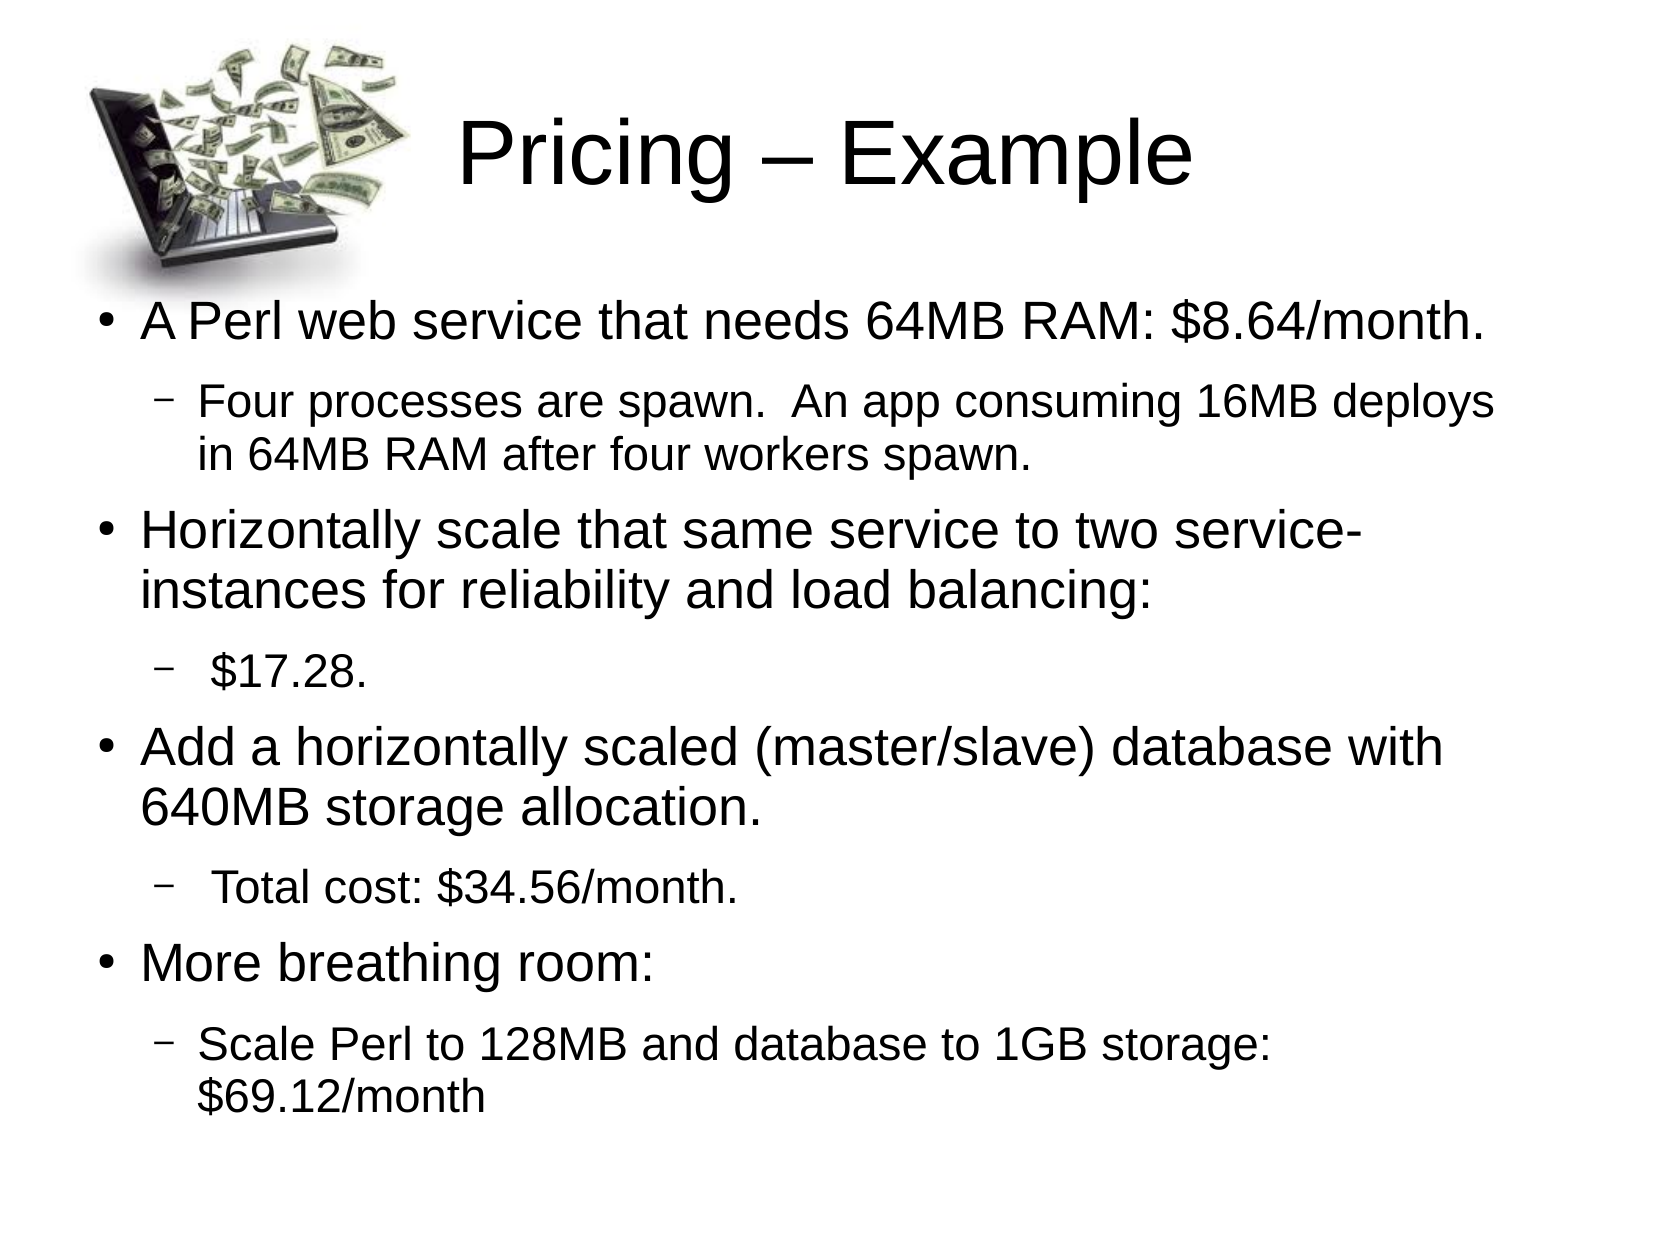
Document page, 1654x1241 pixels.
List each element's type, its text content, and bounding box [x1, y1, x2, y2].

picture [60, 1, 436, 331]
title Pricing – Example [82, 49, 1571, 257]
list A Perl web service that needs 64MB RAM: $8.64/month. Four processes are spawn. An app consuming 16MB deploys in 64MB RAM after four workers spawn. Horizontally scale that same service to two service-instances for reliability and load balancing: $17.28. Add a horizontally scaled (master/slave) database with 640MB storage allocation. Total cost: $34.56/month. More breathing room: Scale Perl to 128MB and database to 1GB storage: $69.12/month [82, 290, 1538, 1126]
